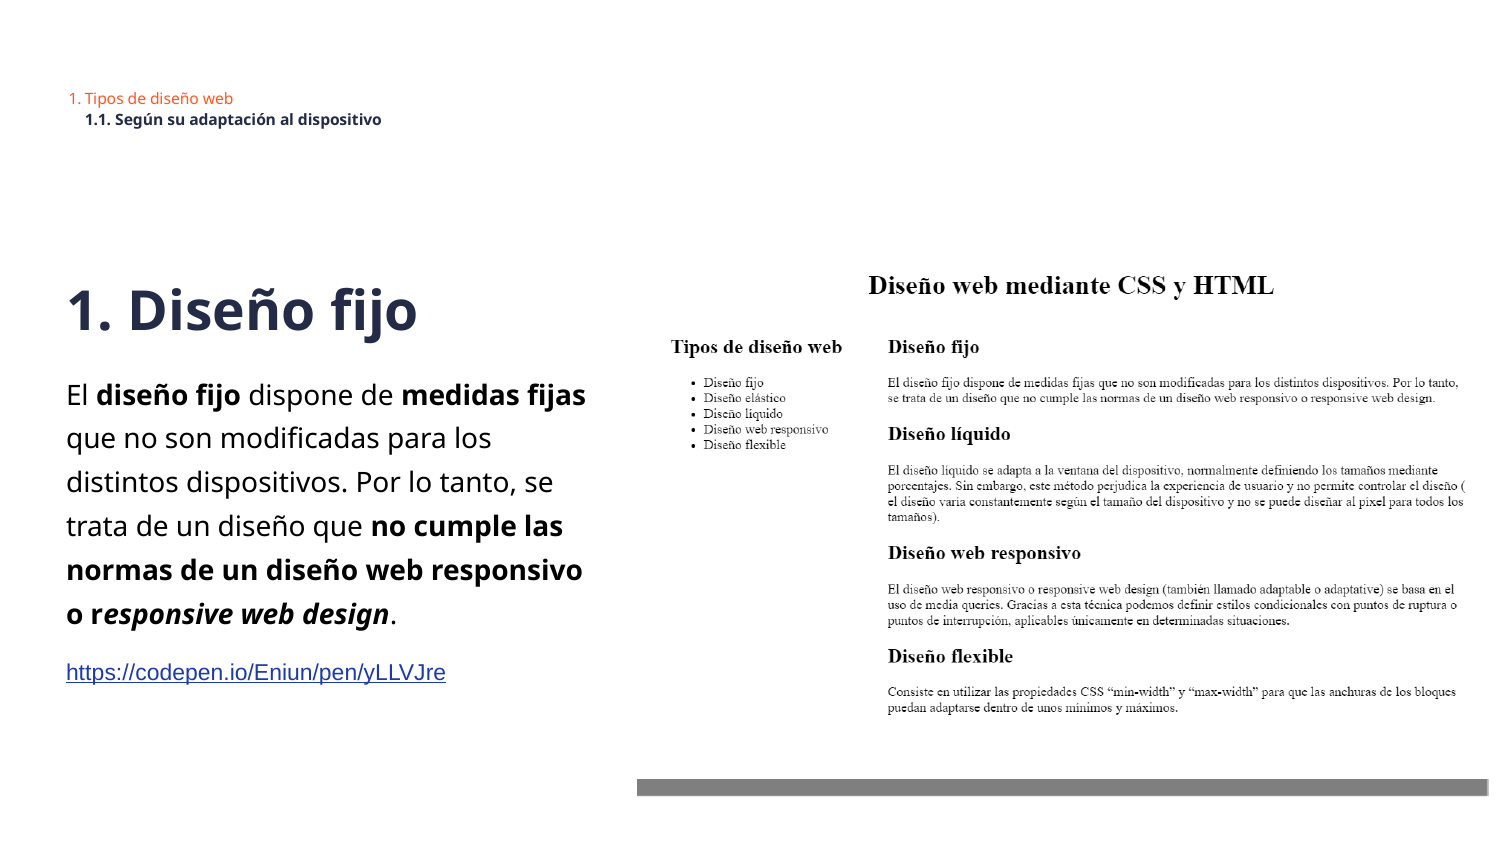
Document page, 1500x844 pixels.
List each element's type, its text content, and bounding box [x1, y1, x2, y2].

list 1. Diseño fijo El diseño fijo dispone de medidas fijas que no son modificadas para los distintos dispositivos. Por lo tanto, se trata de un diseño que no cumple las normas de un diseño web responsivo o responsive web design. https://codepen.io/Eniun/pen/yLLVJre [51, 235, 612, 750]
title Tipos de diseño web 1.1. Según su adaptación al dispositivo [51, 72, 1449, 167]
picture [637, 251, 1489, 779]
